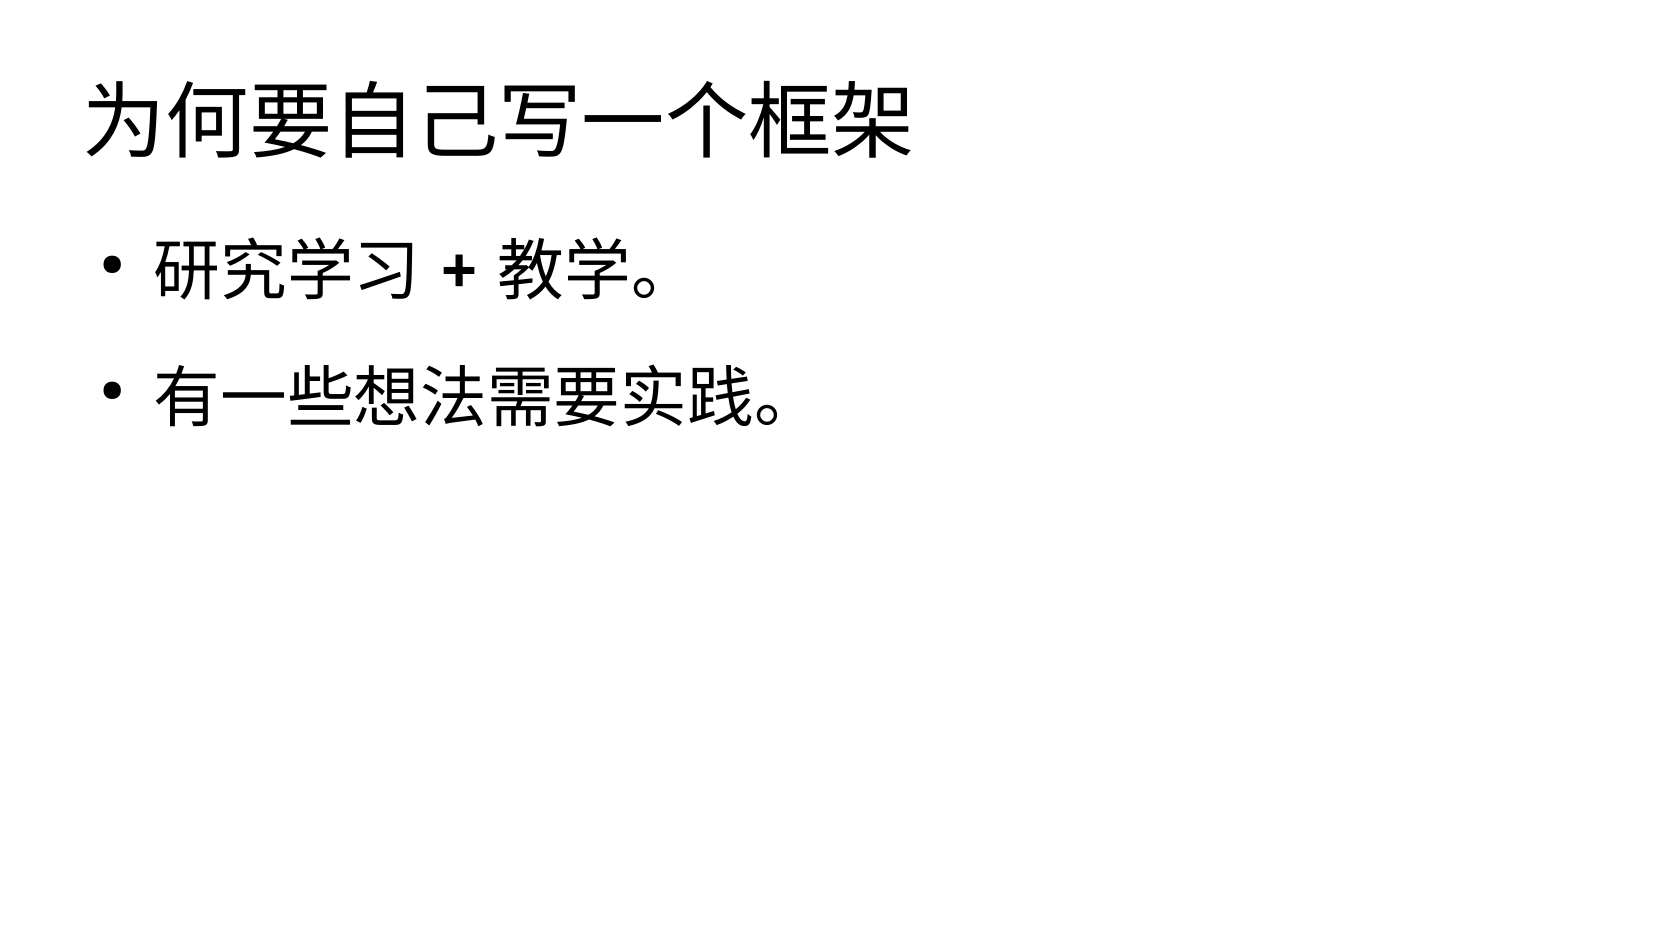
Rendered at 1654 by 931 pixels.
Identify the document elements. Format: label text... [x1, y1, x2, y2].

title 为何要自己写一个框架 [82, 37, 1571, 193]
list 研究学习+教学。 有一些想法需要实践。 [82, 217, 1571, 804]
